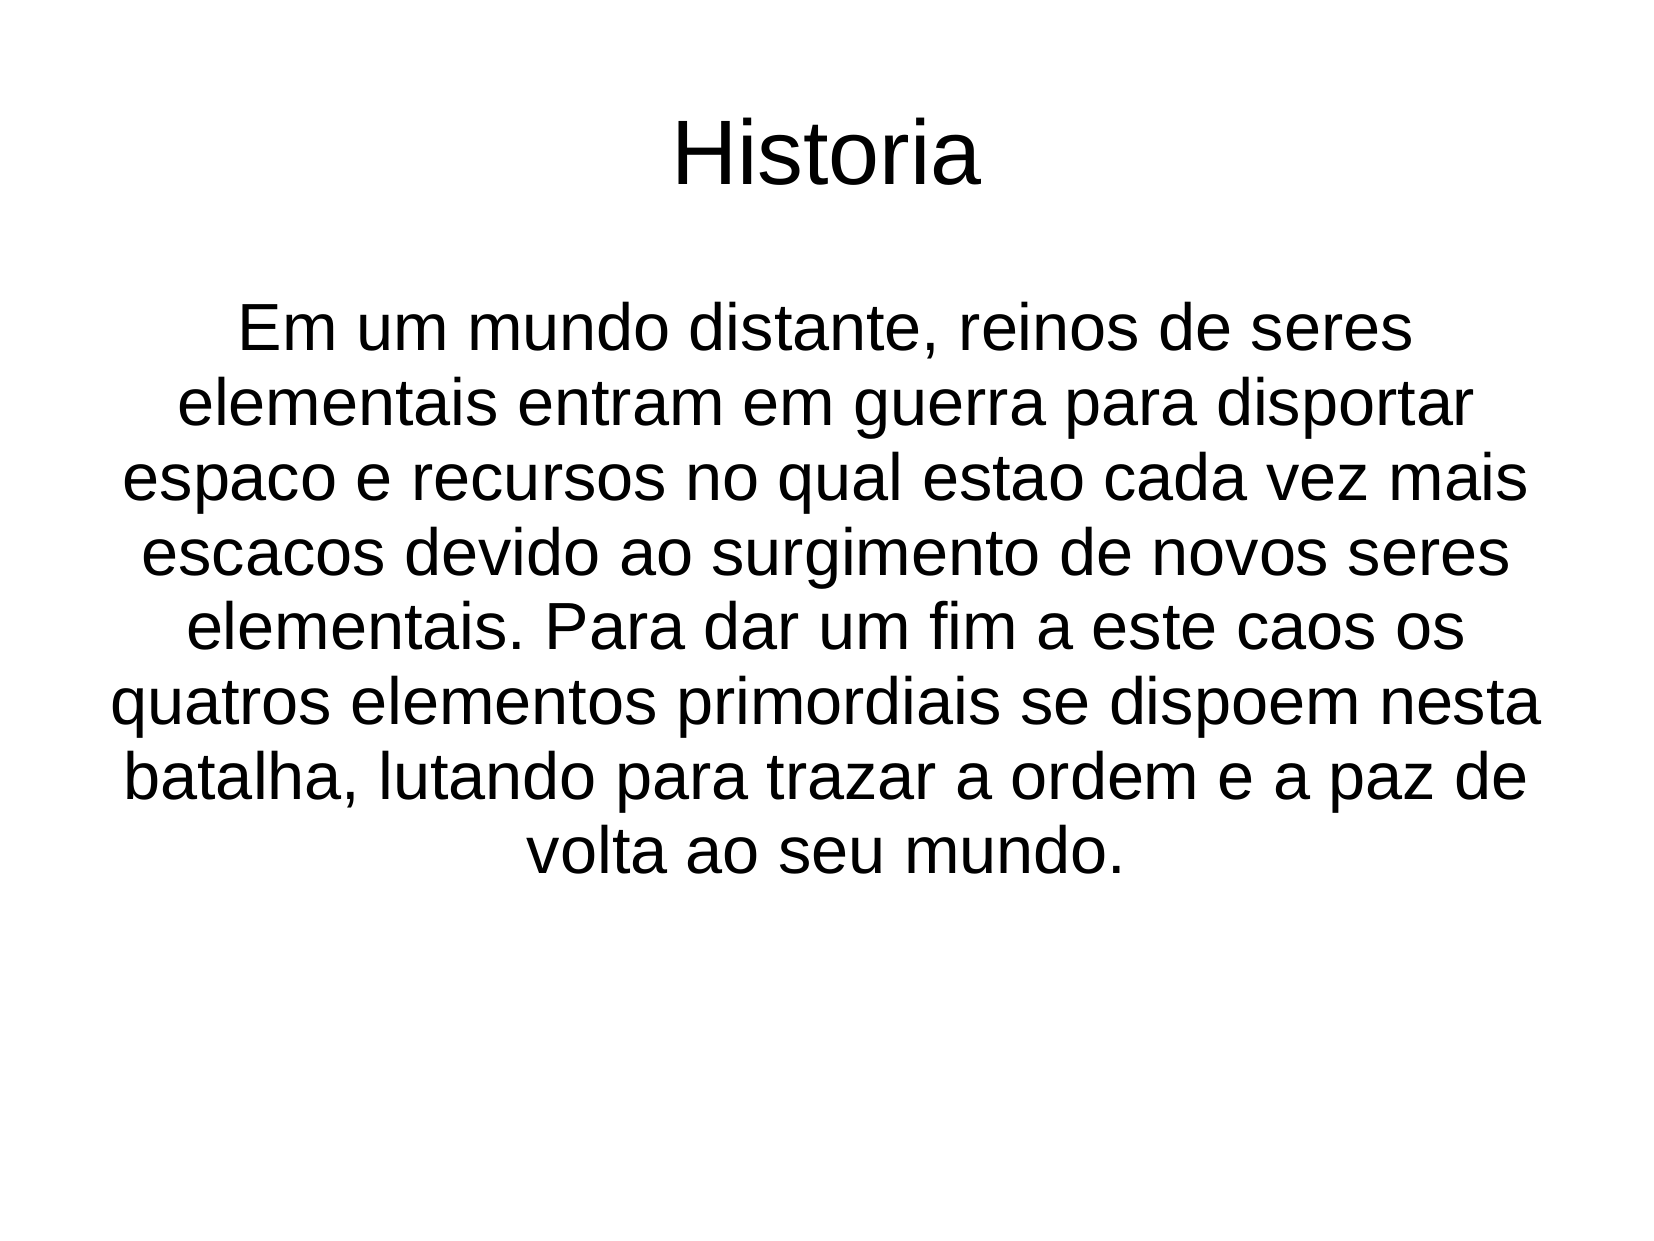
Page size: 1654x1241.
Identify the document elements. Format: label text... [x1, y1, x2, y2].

list Em um mundo distante, reinos de seres elementais entram em guerra para disportar espaco e recursos no qual estao cada vez mais escacos devido ao surgimento de novos seres elementais. Para dar um fim a este caos os quatros elementos primordiais se dispoem nesta batalha, lutando para trazar a ordem e a paz de volta ao seu mundo. [82, 290, 1571, 1010]
title Historia [82, 49, 1571, 257]
